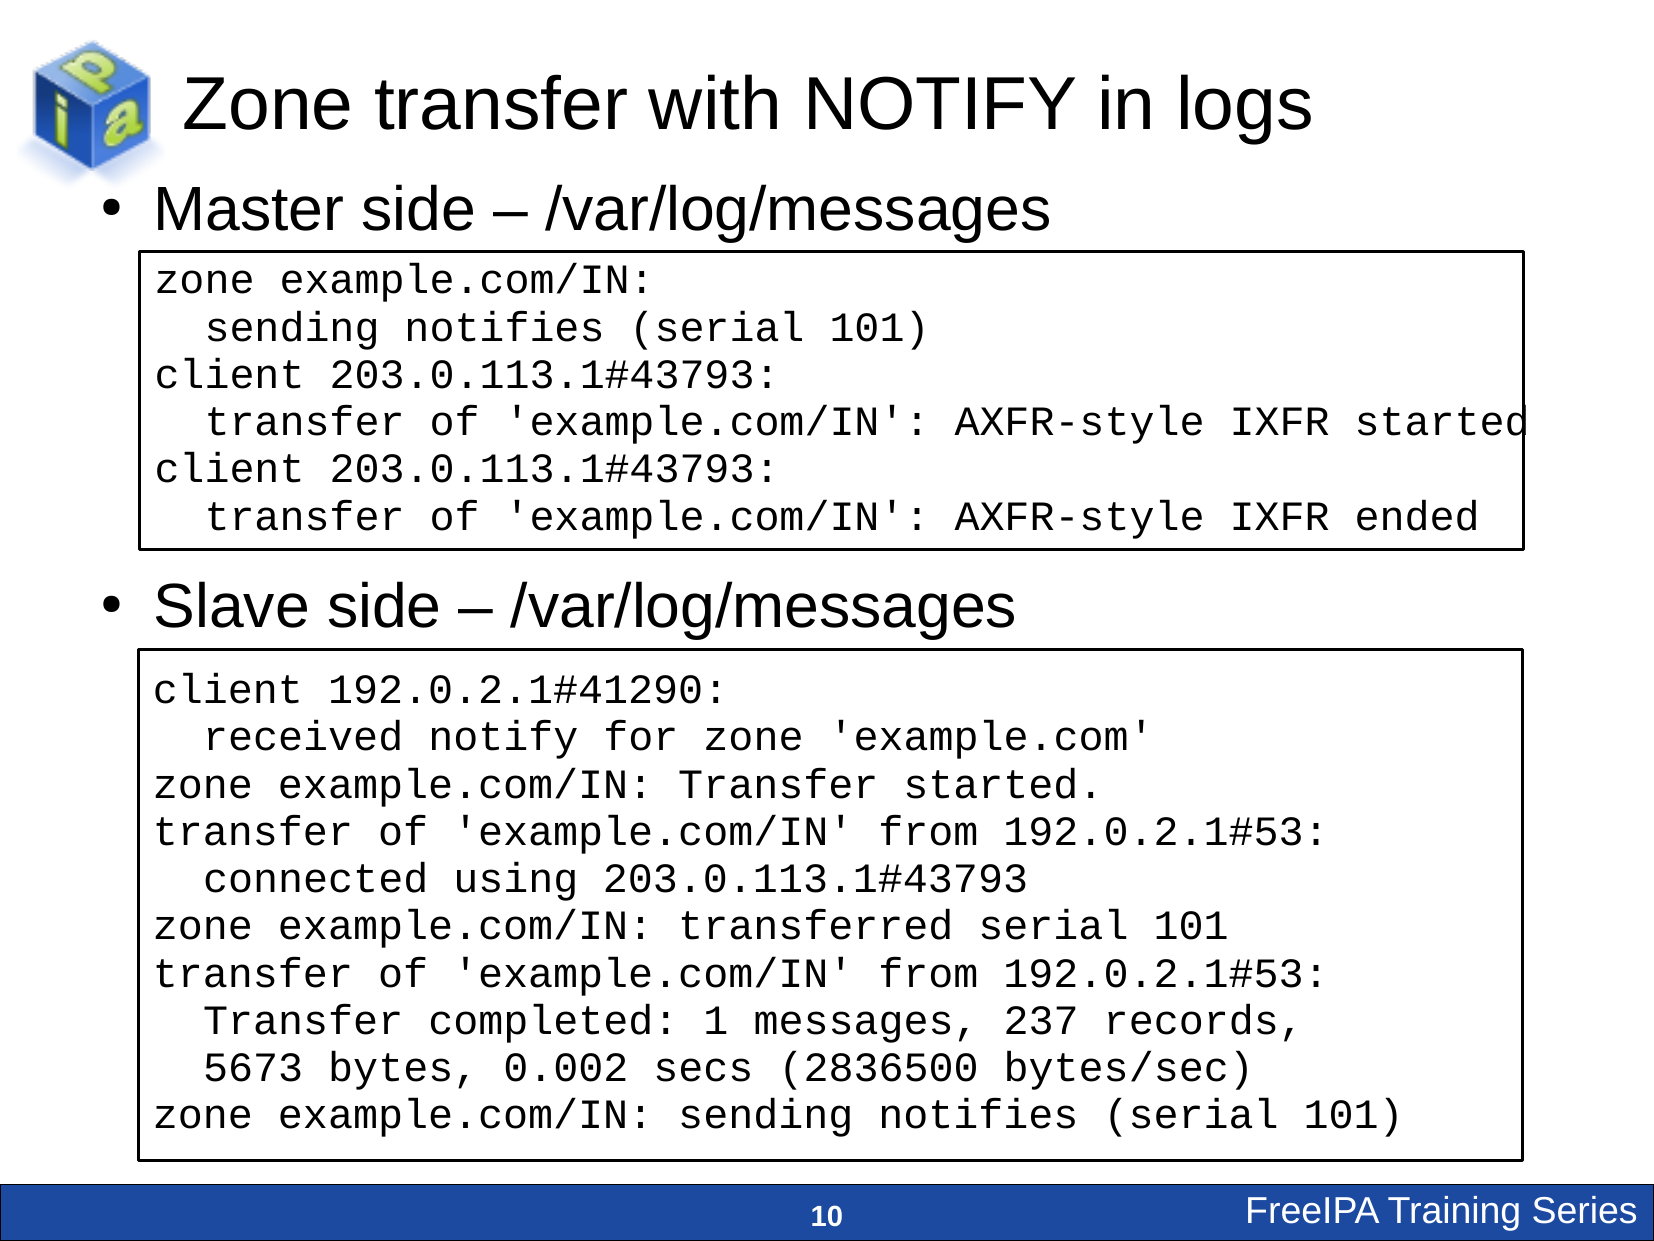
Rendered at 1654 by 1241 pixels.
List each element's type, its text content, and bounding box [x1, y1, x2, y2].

list Master side – /var/log/messages Slave side – /var/log/messages [82, 173, 1571, 924]
text_box client 192.0.2.1#41290: received notify for zone 'example.com' zone example.com/IN: Transfer started. transfer of 'example.com/IN' from 192.0.2.1#53: connected using 203.0.113.1#43793 zone example.com/IN: transferred serial 101 transfer of 'example.com/IN' from 192.0.2.1#53: Transfer completed: 1 messages, 237 records, 5673 bytes, 0.002 secs (2836500 bytes/sec) zone example.com/IN: sending notifies (serial 101) [138, 649, 1523, 1161]
title Zone transfer with NOTIFY in logs [182, 31, 1579, 177]
picture [17, 34, 165, 193]
text_box zone example.com/IN: sending notifies (serial 101) client 203.0.113.1#43793: transfer of 'example.com/IN': AXFR-style IXFR started client 203.0.113.1#43793: transfer of 'example.com/IN': AXFR-style IXFR ended [139, 251, 1524, 550]
